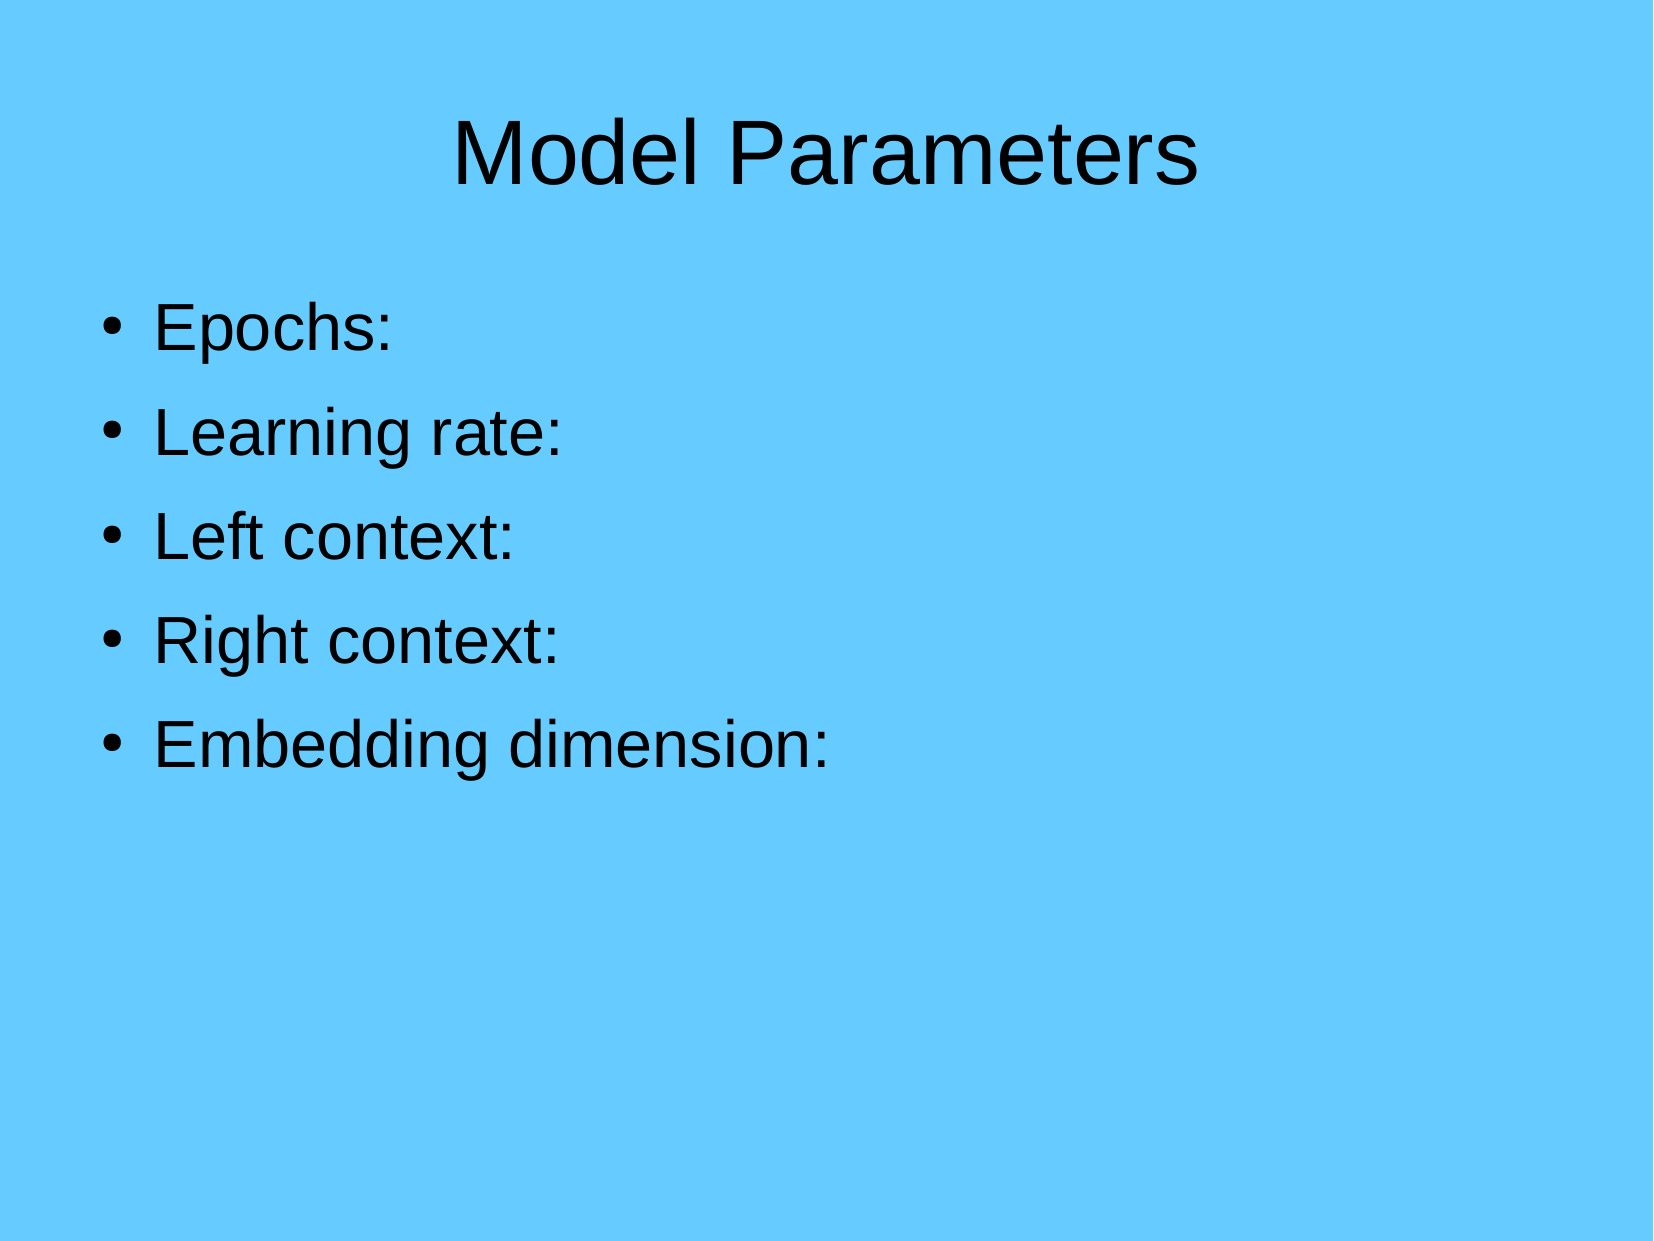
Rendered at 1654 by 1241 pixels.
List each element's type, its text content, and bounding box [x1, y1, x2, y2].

list Epochs: Learning rate: Left context: Right context: Embedding dimension: [82, 290, 1571, 1109]
title Model Parameters [82, 49, 1571, 257]
